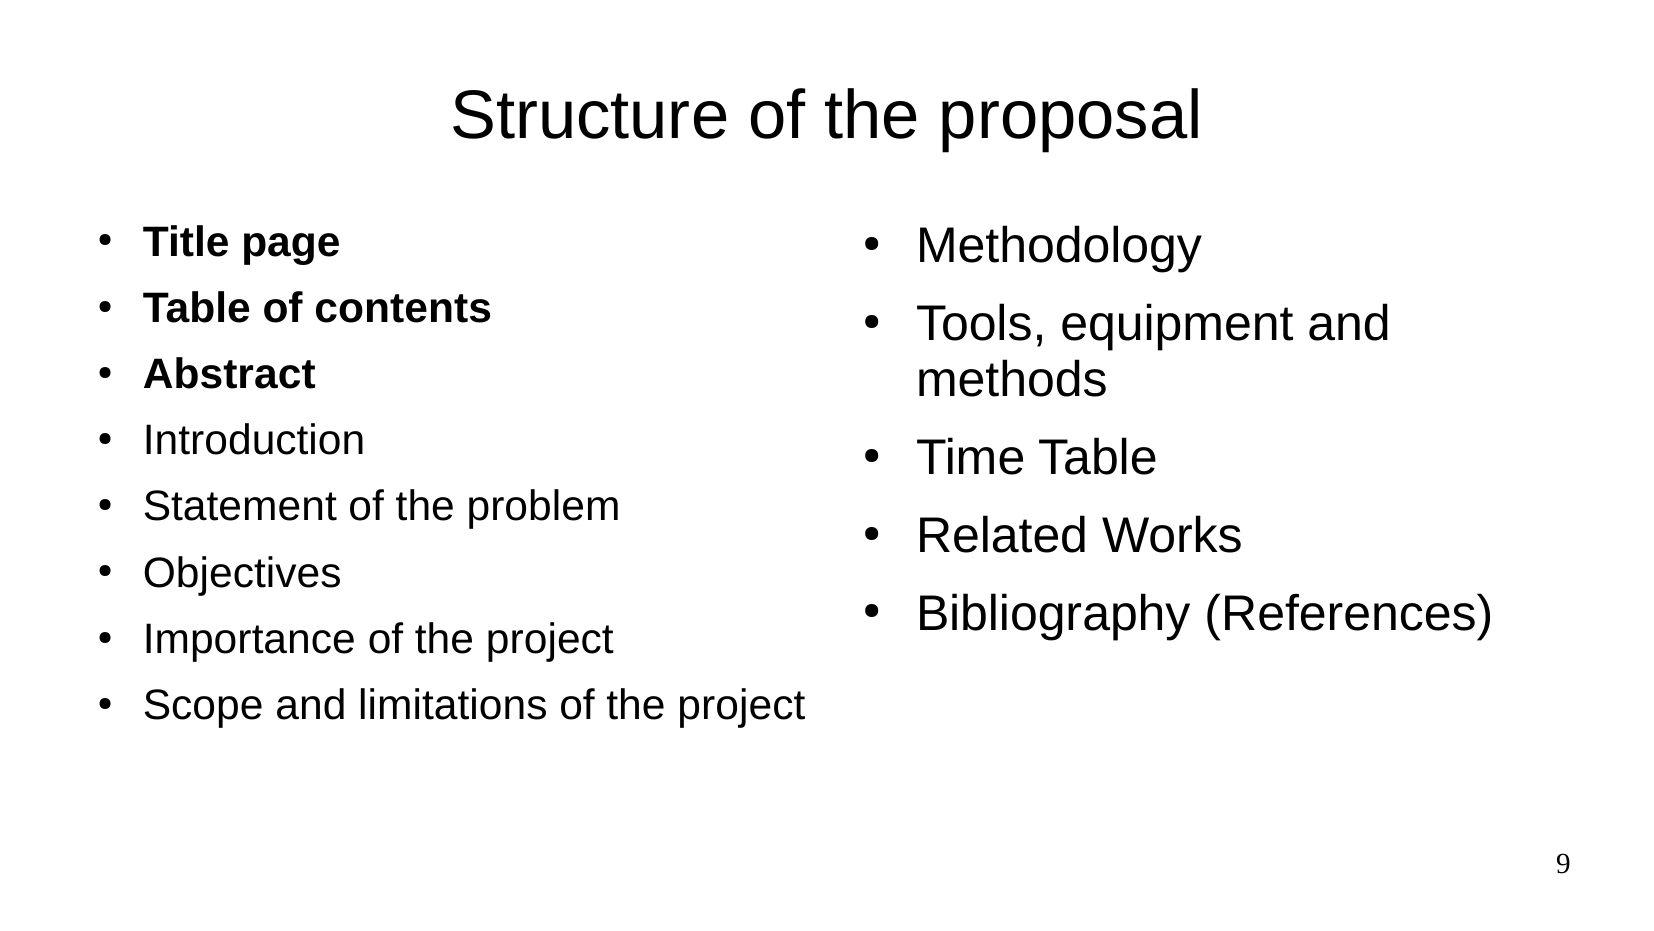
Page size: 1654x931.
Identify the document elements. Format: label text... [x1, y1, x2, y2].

list Methodology Tools, equipment and methods Time Table Related Works Bibliography (References) [845, 217, 1572, 758]
title Structure of the proposal [82, 37, 1571, 193]
list Title page Table of contents Abstract Introduction Statement of the problem Objectives Importance of the project Scope and limitations of the project [82, 217, 809, 758]
